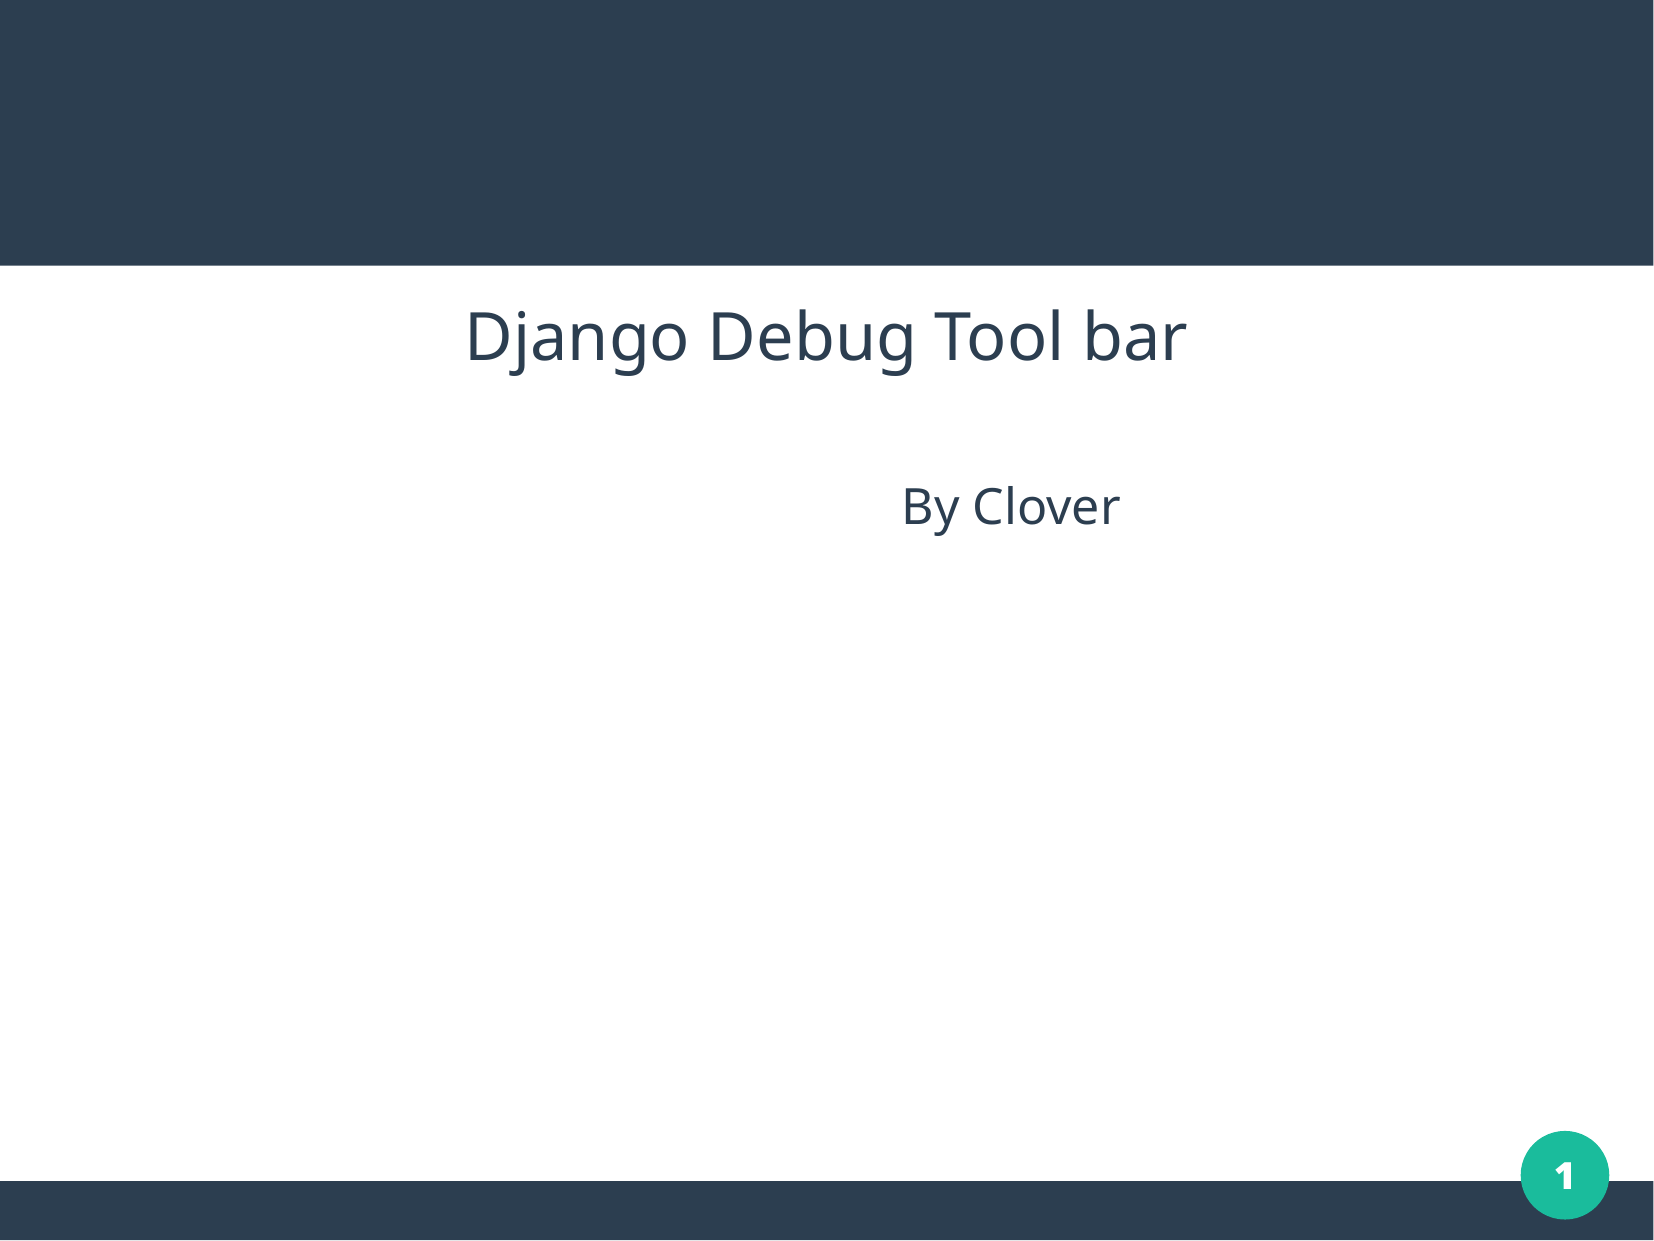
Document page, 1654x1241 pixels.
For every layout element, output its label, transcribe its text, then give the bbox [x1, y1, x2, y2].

subtitle Django Debug Tool bar By Clover [59, 49, 1595, 779]
